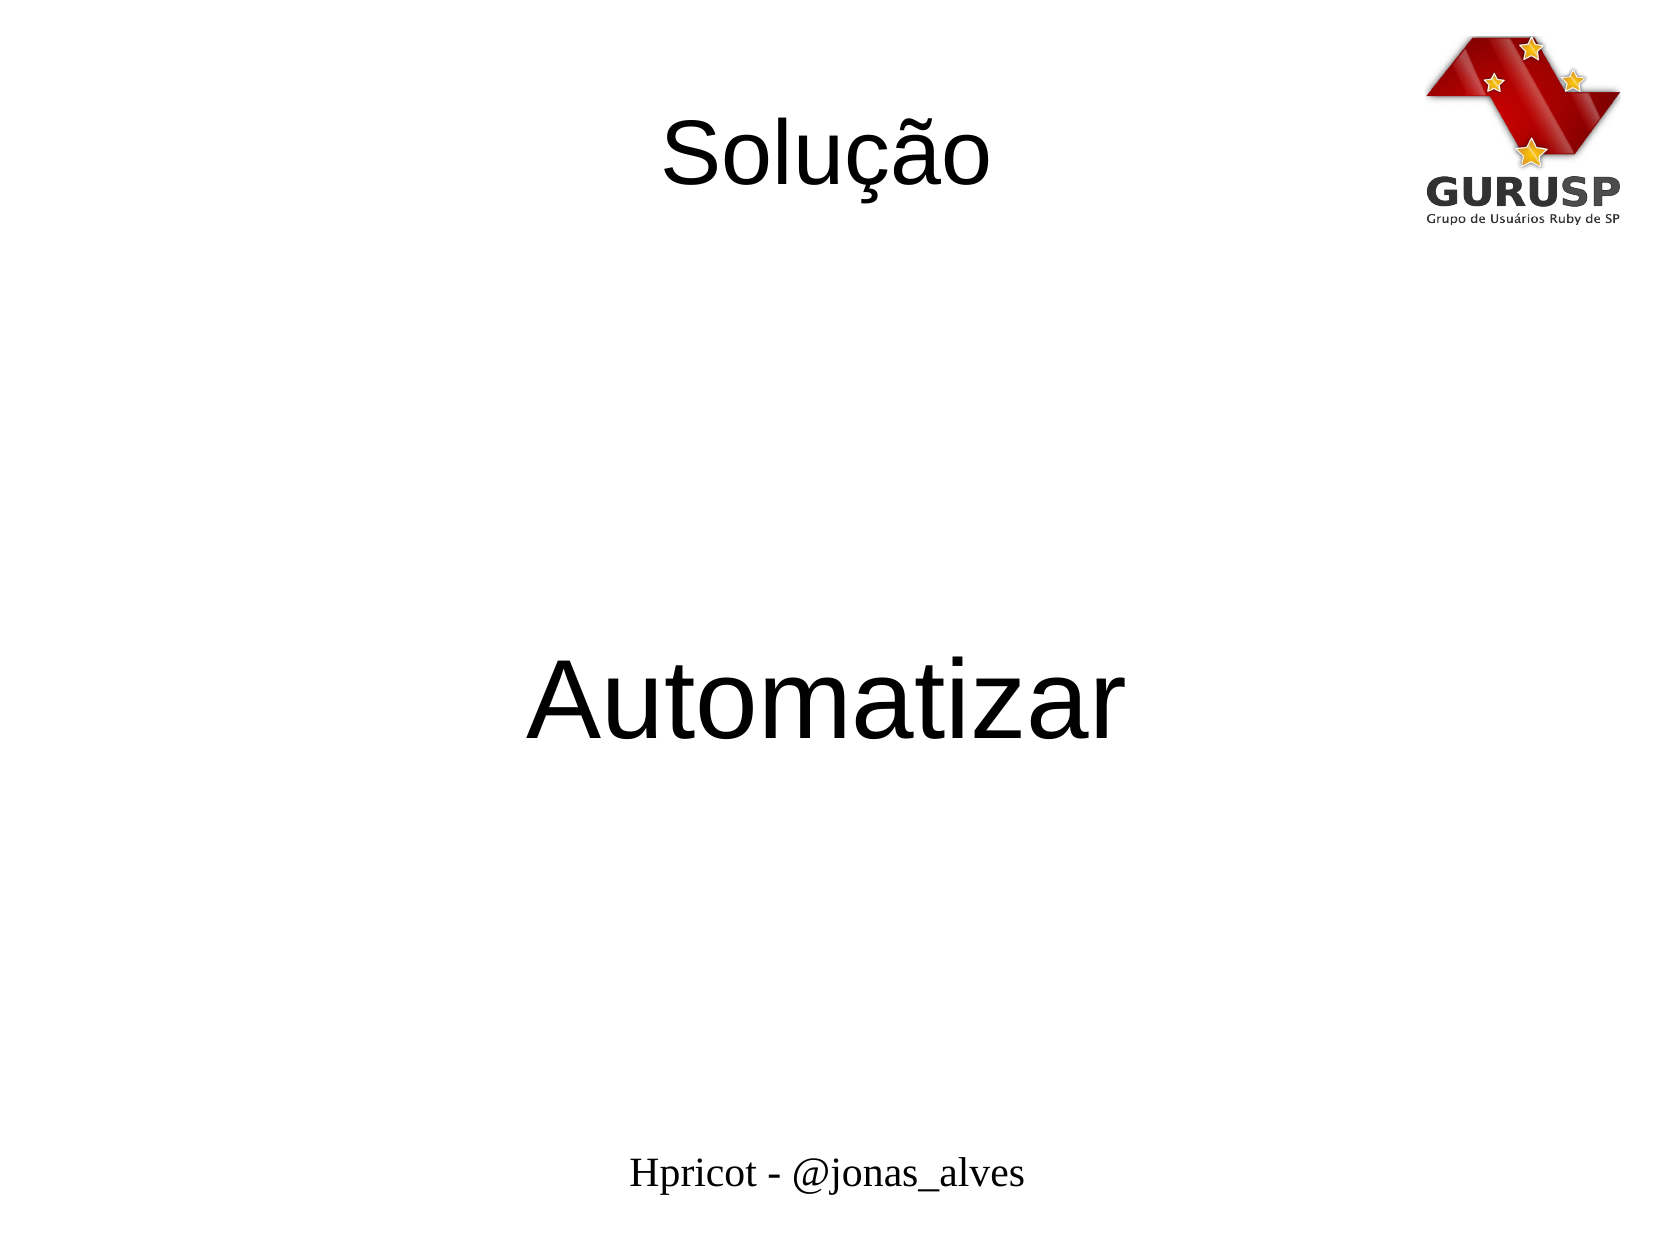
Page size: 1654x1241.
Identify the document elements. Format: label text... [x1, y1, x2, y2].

picture [1425, 36, 1621, 225]
subtitle Automatizar [82, 290, 1571, 1109]
title Solução [82, 56, 1571, 250]
